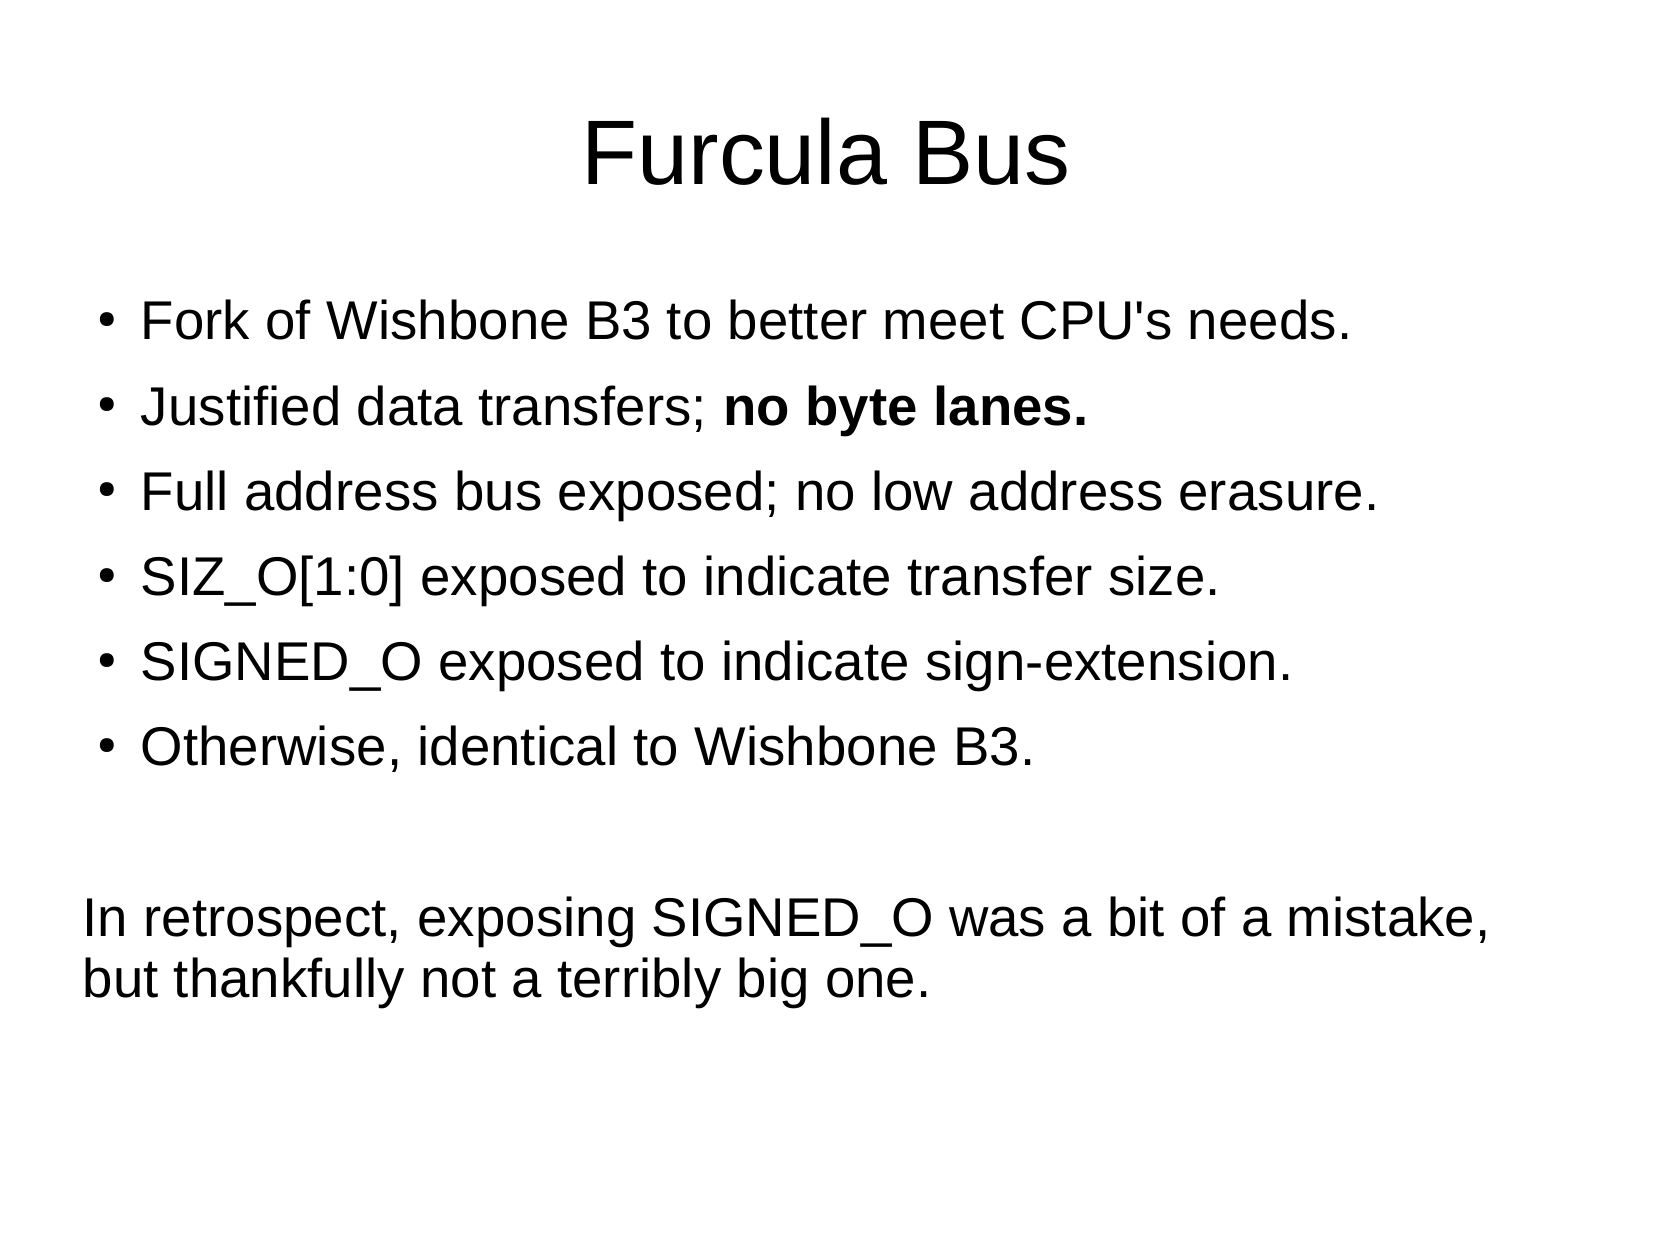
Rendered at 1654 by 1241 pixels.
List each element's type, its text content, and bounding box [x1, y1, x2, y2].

list Fork of Wishbone B3 to better meet CPU's needs. Justified data transfers; no byte lanes. Full address bus exposed; no low address erasure. SIZ_O[1:0] exposed to indicate transfer size. SIGNED_O exposed to indicate sign-extension. Otherwise, identical to Wishbone B3. In retrospect, exposing SIGNED_O was a bit of a mistake, but thankfully not a terribly big one. [82, 290, 1571, 1010]
title Furcula Bus [82, 49, 1571, 257]
